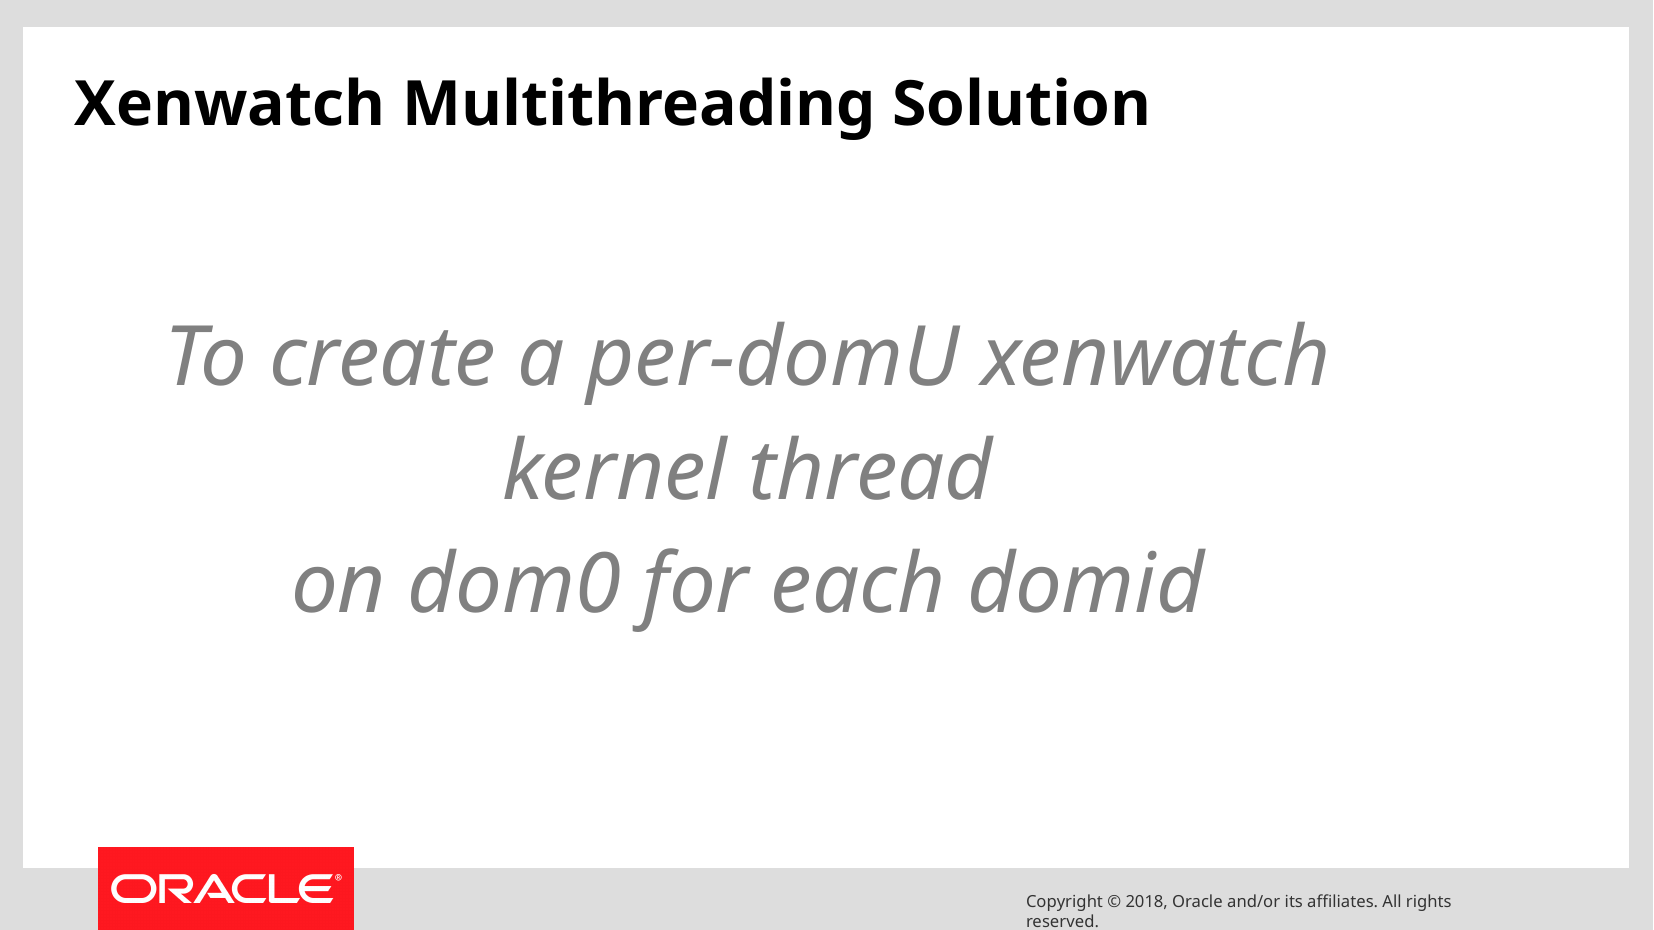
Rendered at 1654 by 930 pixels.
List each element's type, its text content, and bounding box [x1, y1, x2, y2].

text_box Xenwatch Multithreading Solution [60, 50, 1629, 151]
text_box Copyright © 2018, Oracle and/or its affiliates. All rights reserved. [1011, 883, 1534, 918]
text_box [23, 27, 1629, 868]
text_box To create a per-domU xenwatch kernel thread on dom0 for each domid [150, 289, 1369, 705]
picture [98, 847, 354, 930]
